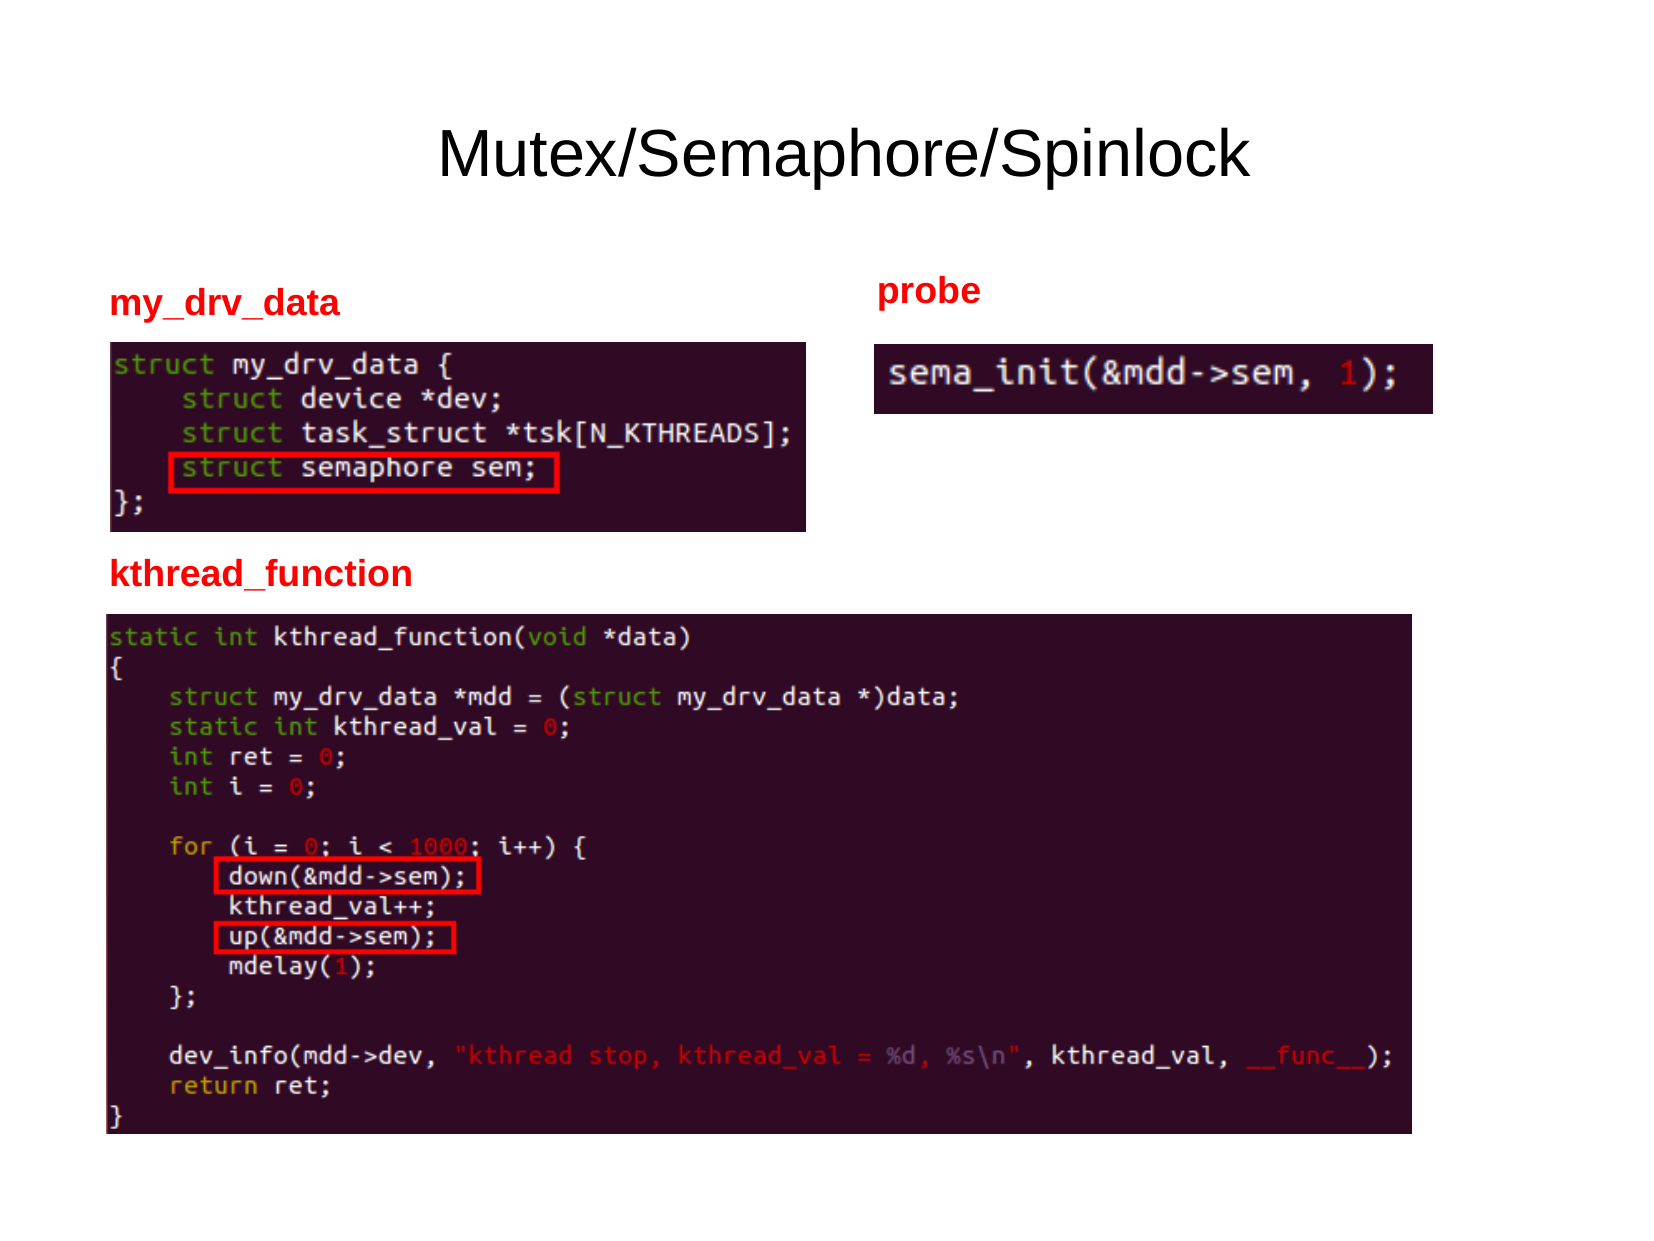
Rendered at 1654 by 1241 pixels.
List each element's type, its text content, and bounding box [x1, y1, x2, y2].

picture [874, 344, 1433, 414]
picture [110, 342, 806, 532]
text_box probe [862, 262, 1312, 319]
text_box kthread_function [94, 545, 544, 603]
text_box my_drv_data [94, 273, 544, 331]
title Mutex/Semaphore/Spinlock [82, 49, 1571, 257]
picture [106, 614, 1412, 1134]
